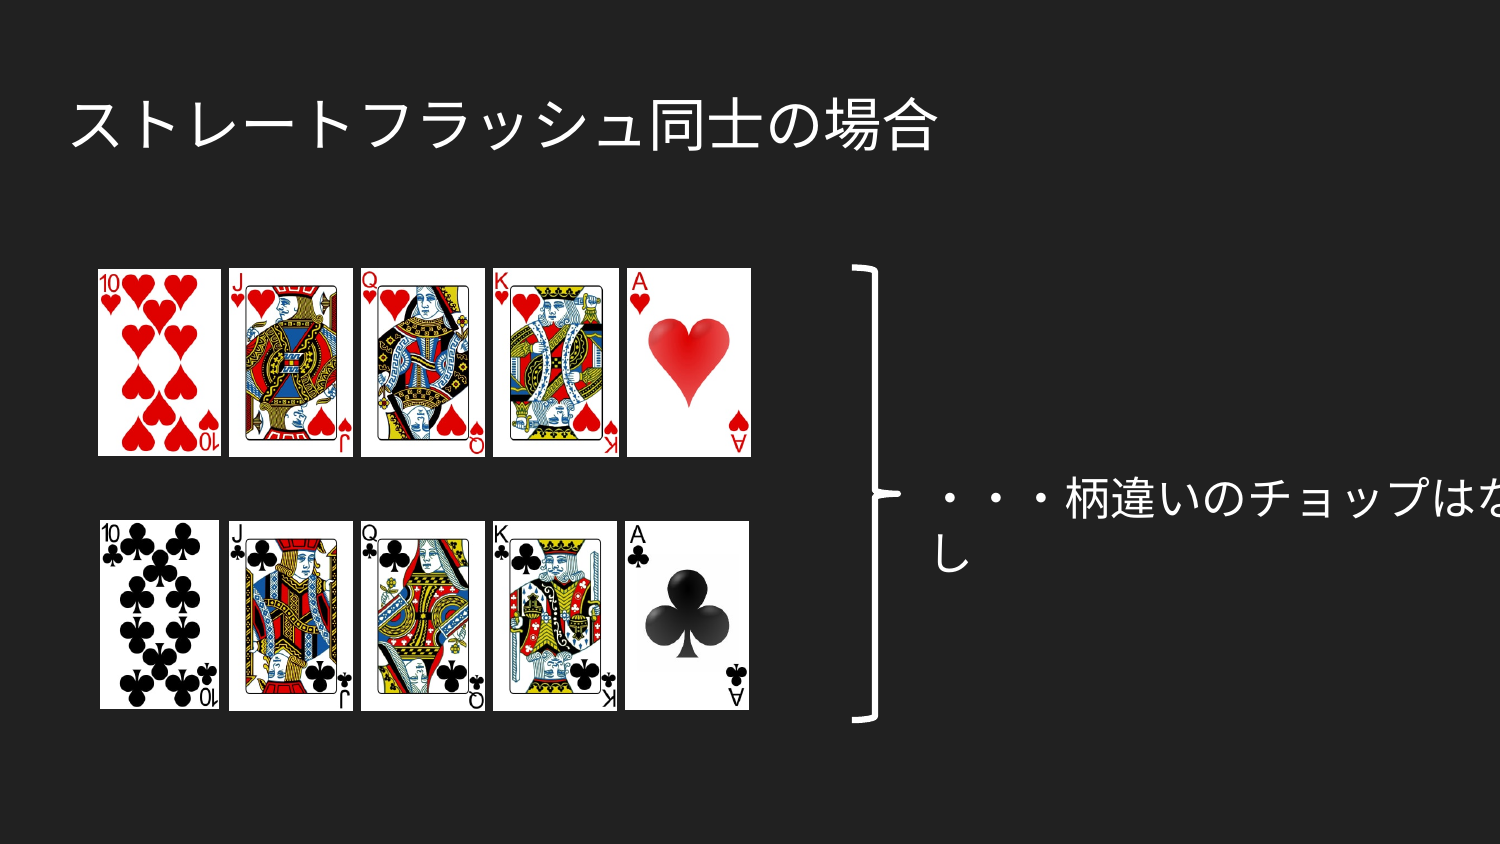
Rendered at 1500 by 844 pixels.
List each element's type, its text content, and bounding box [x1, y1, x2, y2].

picture [493, 268, 619, 457]
picture [361, 268, 485, 457]
picture [627, 268, 751, 457]
title ストレートフラッシュ同士の場合 [51, 72, 1449, 167]
text_box ・・・柄違いのチョップはなし [912, 454, 1500, 533]
picture [98, 269, 221, 456]
picture [493, 521, 617, 711]
picture [100, 520, 219, 709]
picture [625, 521, 749, 710]
picture [229, 521, 353, 711]
picture [361, 521, 485, 711]
picture [229, 268, 353, 457]
